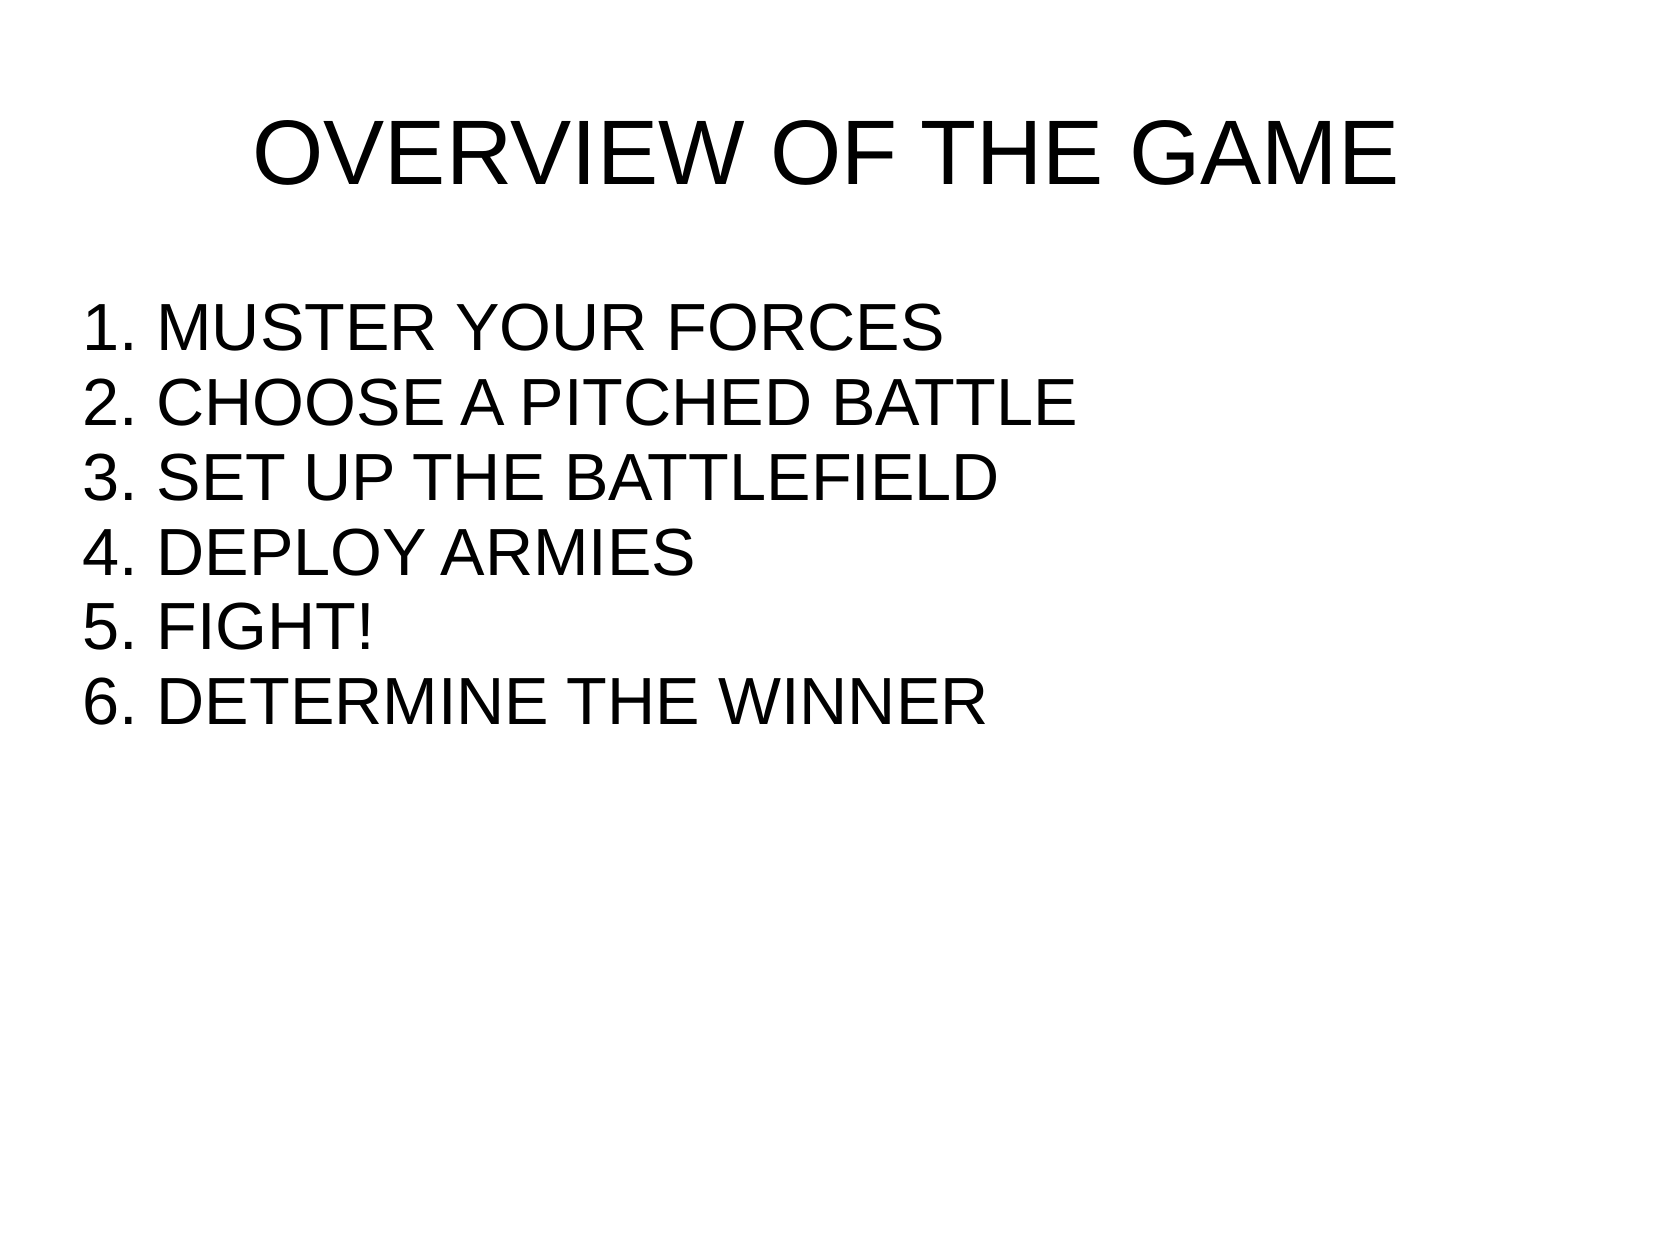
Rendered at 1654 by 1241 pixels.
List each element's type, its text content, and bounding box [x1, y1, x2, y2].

subtitle 1. MUSTER YOUR FORCES 2. CHOOSE A PITCHED BATTLE 3. SET UP THE BATTLEFIELD 4. DEPLOY ARMIES 5. FIGHT! 6. DETERMINE THE WINNER [82, 290, 1571, 1109]
title OVERVIEW OF THE GAME [82, 49, 1571, 257]
